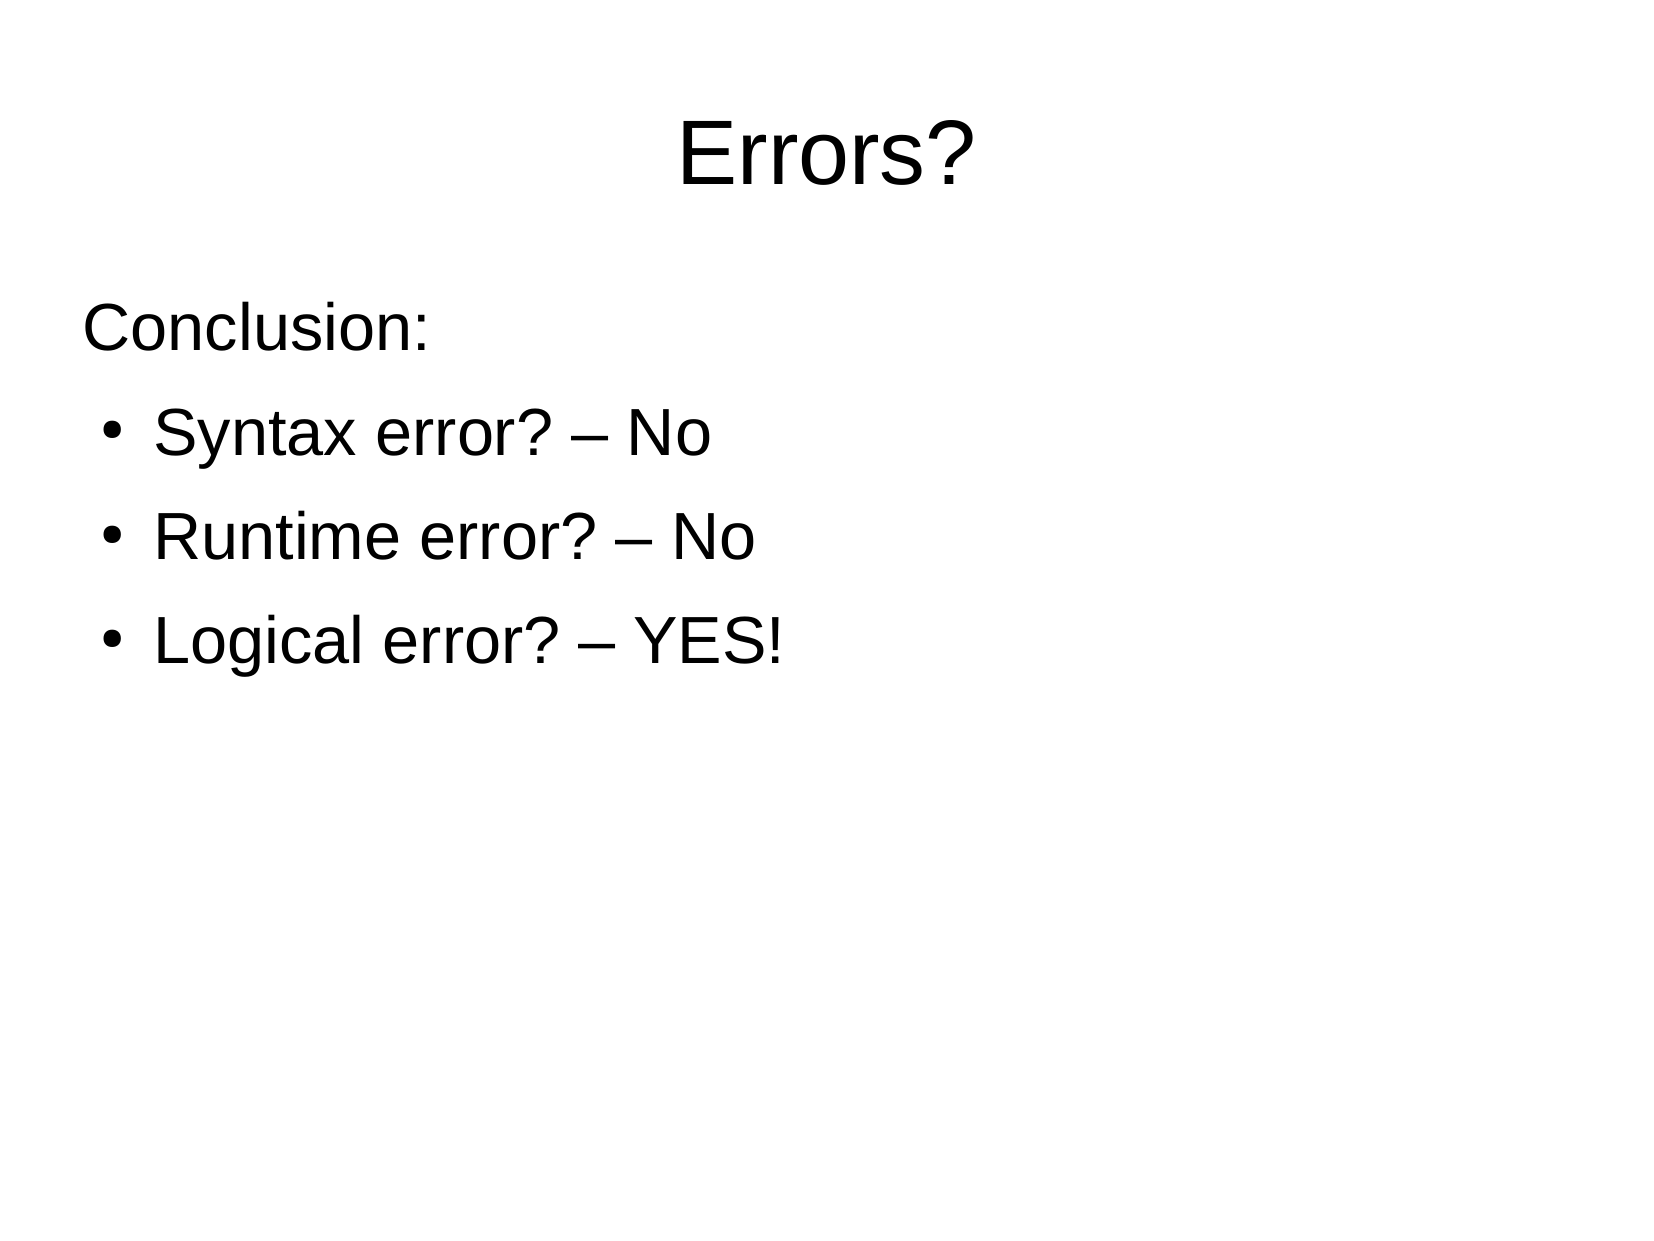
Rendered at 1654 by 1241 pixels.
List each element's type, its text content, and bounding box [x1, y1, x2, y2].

list Conclusion: Syntax error? – No Runtime error? – No Logical error? – YES! [82, 290, 1571, 1010]
title Errors? [82, 49, 1571, 257]
